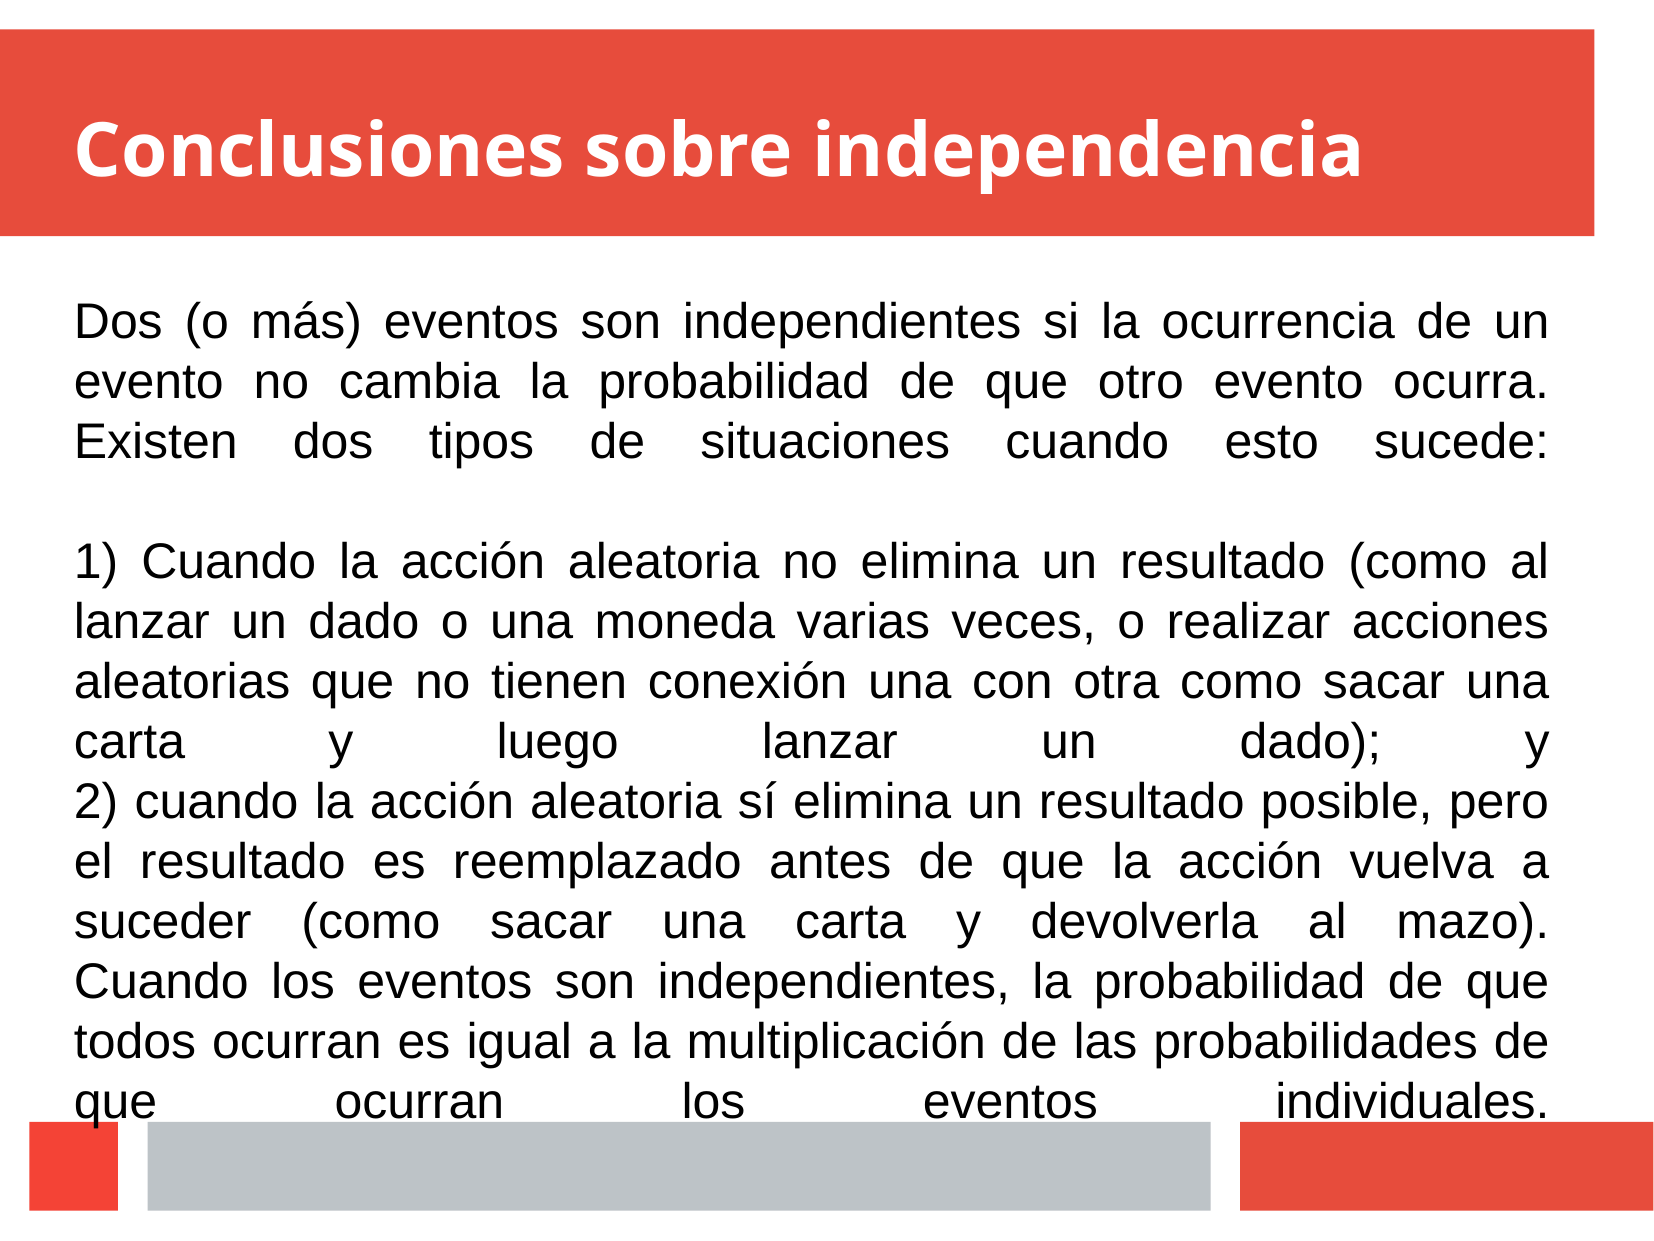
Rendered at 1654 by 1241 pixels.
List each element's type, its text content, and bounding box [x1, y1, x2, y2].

list Dos (o más) eventos son independientes si la ocurrencia de un evento no cambia la probabilidad de que otro evento ocurra. Existen dos tipos de situaciones cuando esto sucede: 1) Cuando la acción aleatoria no elimina un resultado (como al lanzar un dado o una moneda varias veces, o realizar acciones aleatorias que no tienen conexión una con otra como sacar una carta y luego lanzar un dado); y 2) cuando la acción aleatoria sí elimina un resultado posible, pero el resultado es reemplazado antes de que la acción vuelva a suceder (como sacar una carta y devolverla al mazo). Cuando los eventos son independientes, la probabilidad de que todos ocurran es igual a la multiplicación de las probabilidades de que ocurran los eventos individuales. [59, 273, 1565, 640]
title Conclusiones sobre independencia [59, 59, 1595, 207]
